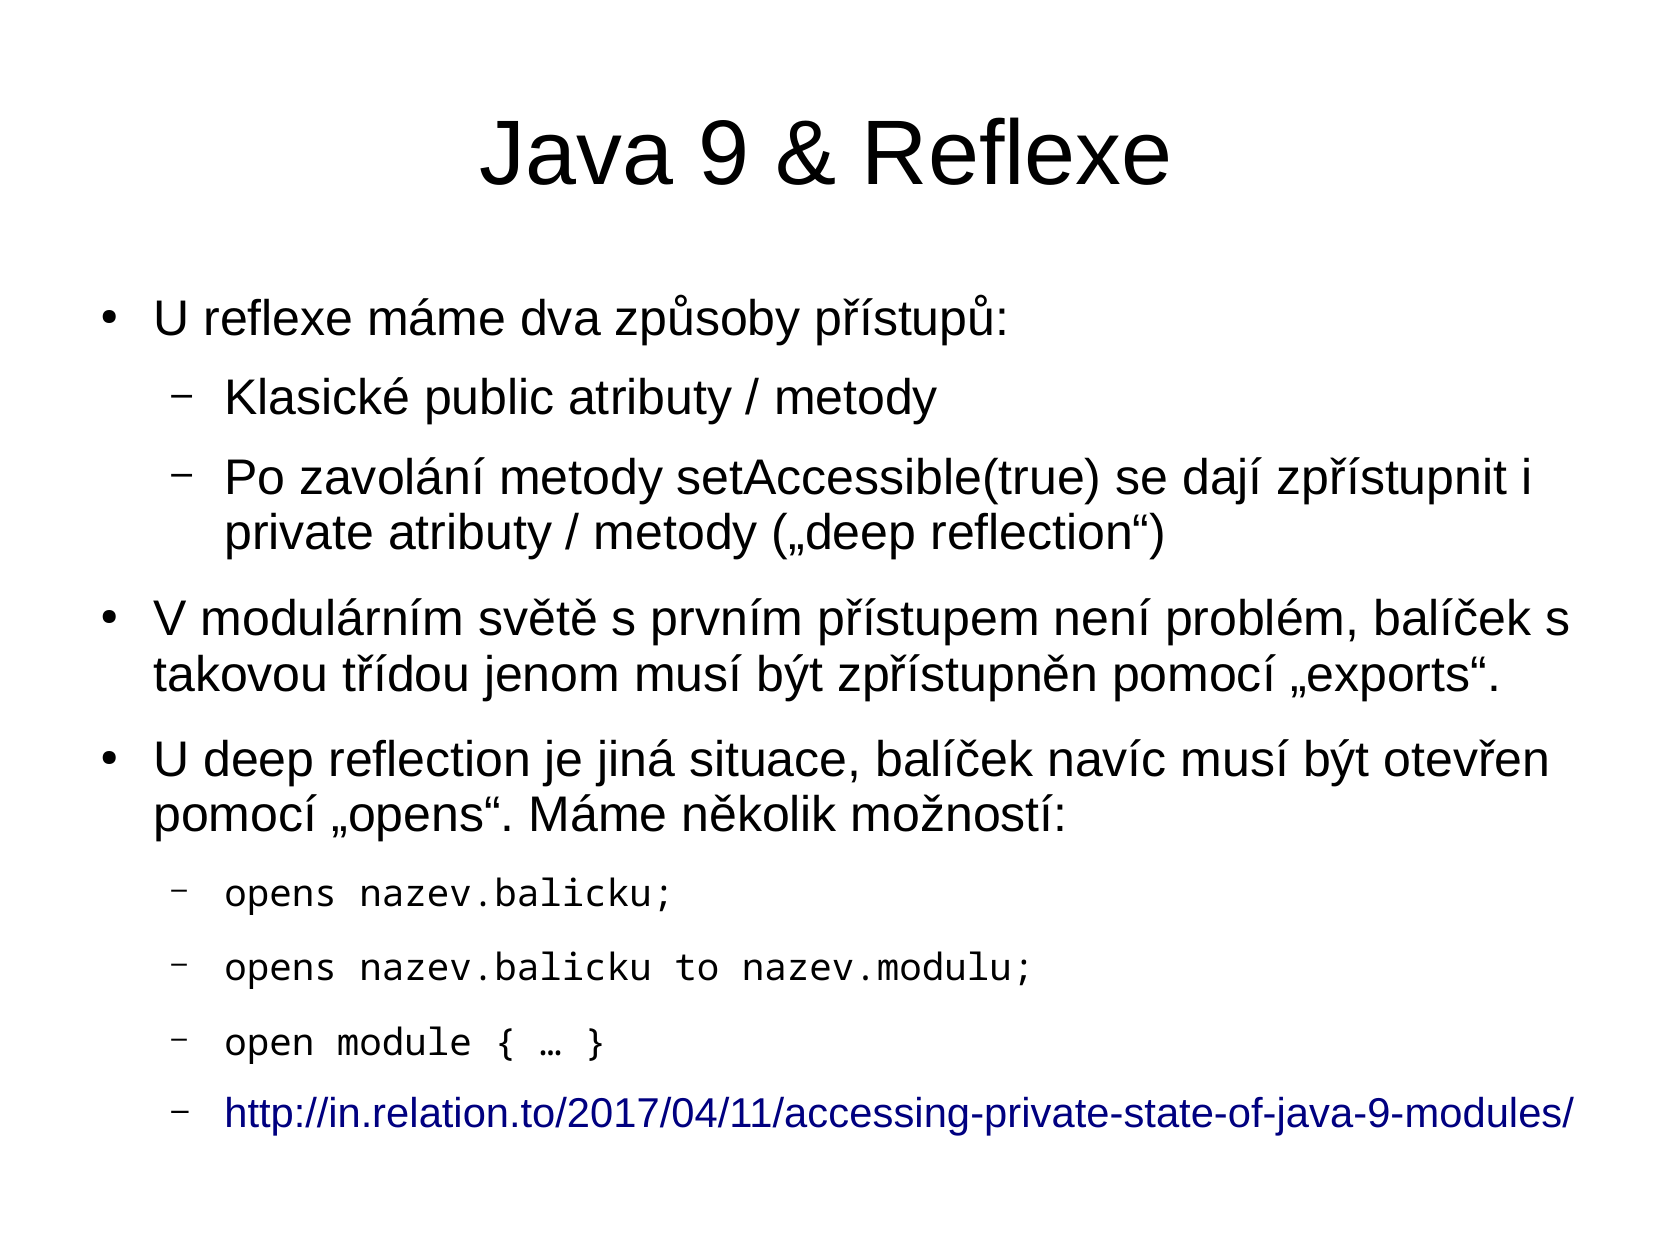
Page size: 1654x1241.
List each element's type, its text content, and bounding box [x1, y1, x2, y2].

list U reflexe máme dva způsoby přístupů: Klasické public atributy / metody Po zavolání metody setAccessible(true) se dají zpřístupnit i private atributy / metody („deep reflection“) V modulárním světě s prvním přístupem není problém, balíček s takovou třídou jenom musí být zpřístupněn pomocí „exports“. U deep reflection je jiná situace, balíček navíc musí být otevřen pomocí „opens“. Máme několik možností: opens nazev.balicku; opens nazev.balicku to nazev.modulu; open module { … } http://in.relation.to/2017/04/11/accessing-private-state-of-java-9-modules/ [82, 290, 1619, 1217]
title Java 9 & Reflexe [82, 49, 1571, 257]
